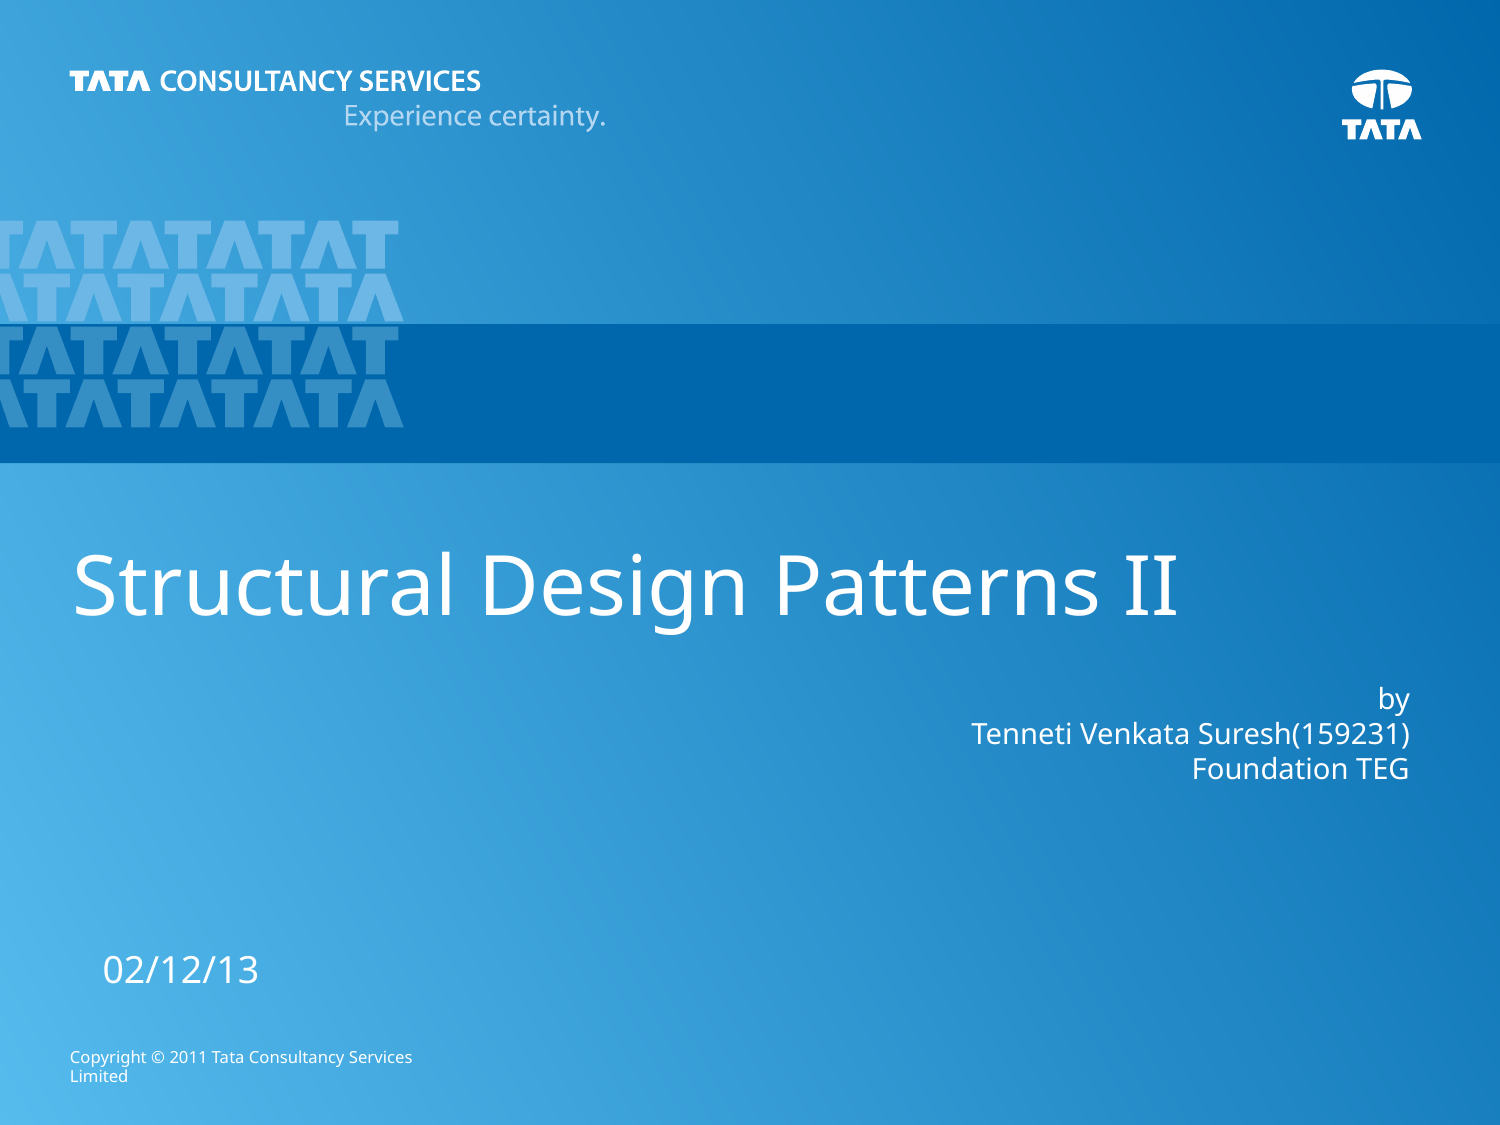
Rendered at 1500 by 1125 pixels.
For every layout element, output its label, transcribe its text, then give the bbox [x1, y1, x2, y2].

title Structural Design Patterns II [58, 525, 1334, 625]
text_box 02/12/13 [102, 945, 260, 997]
subtitle by Tenneti Venkata Suresh(159231) Foundation TEG [75, 673, 1425, 815]
